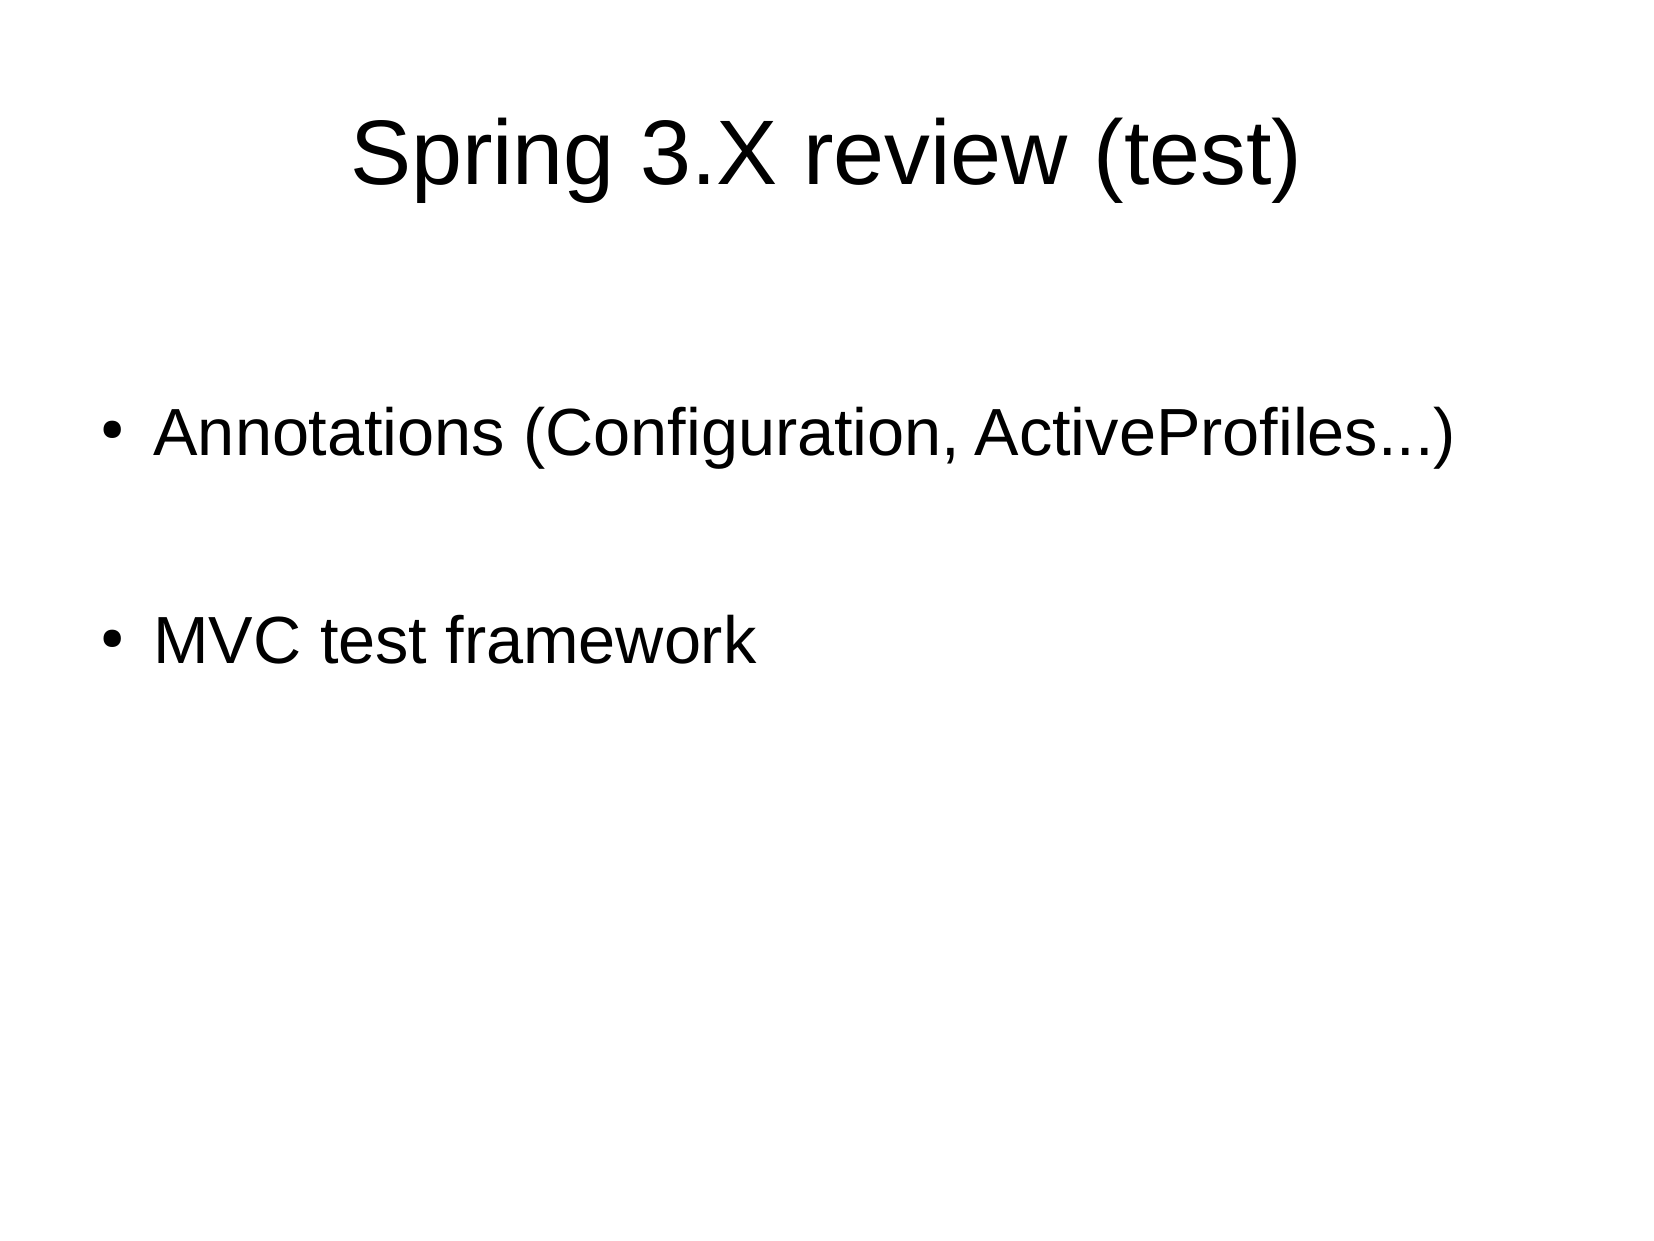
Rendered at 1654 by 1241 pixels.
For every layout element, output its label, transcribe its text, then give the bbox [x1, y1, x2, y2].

title Spring 3.X review (test) [82, 49, 1571, 257]
list Annotations (Configuration, ActiveProfiles...) MVC test framework [82, 290, 1538, 1010]
